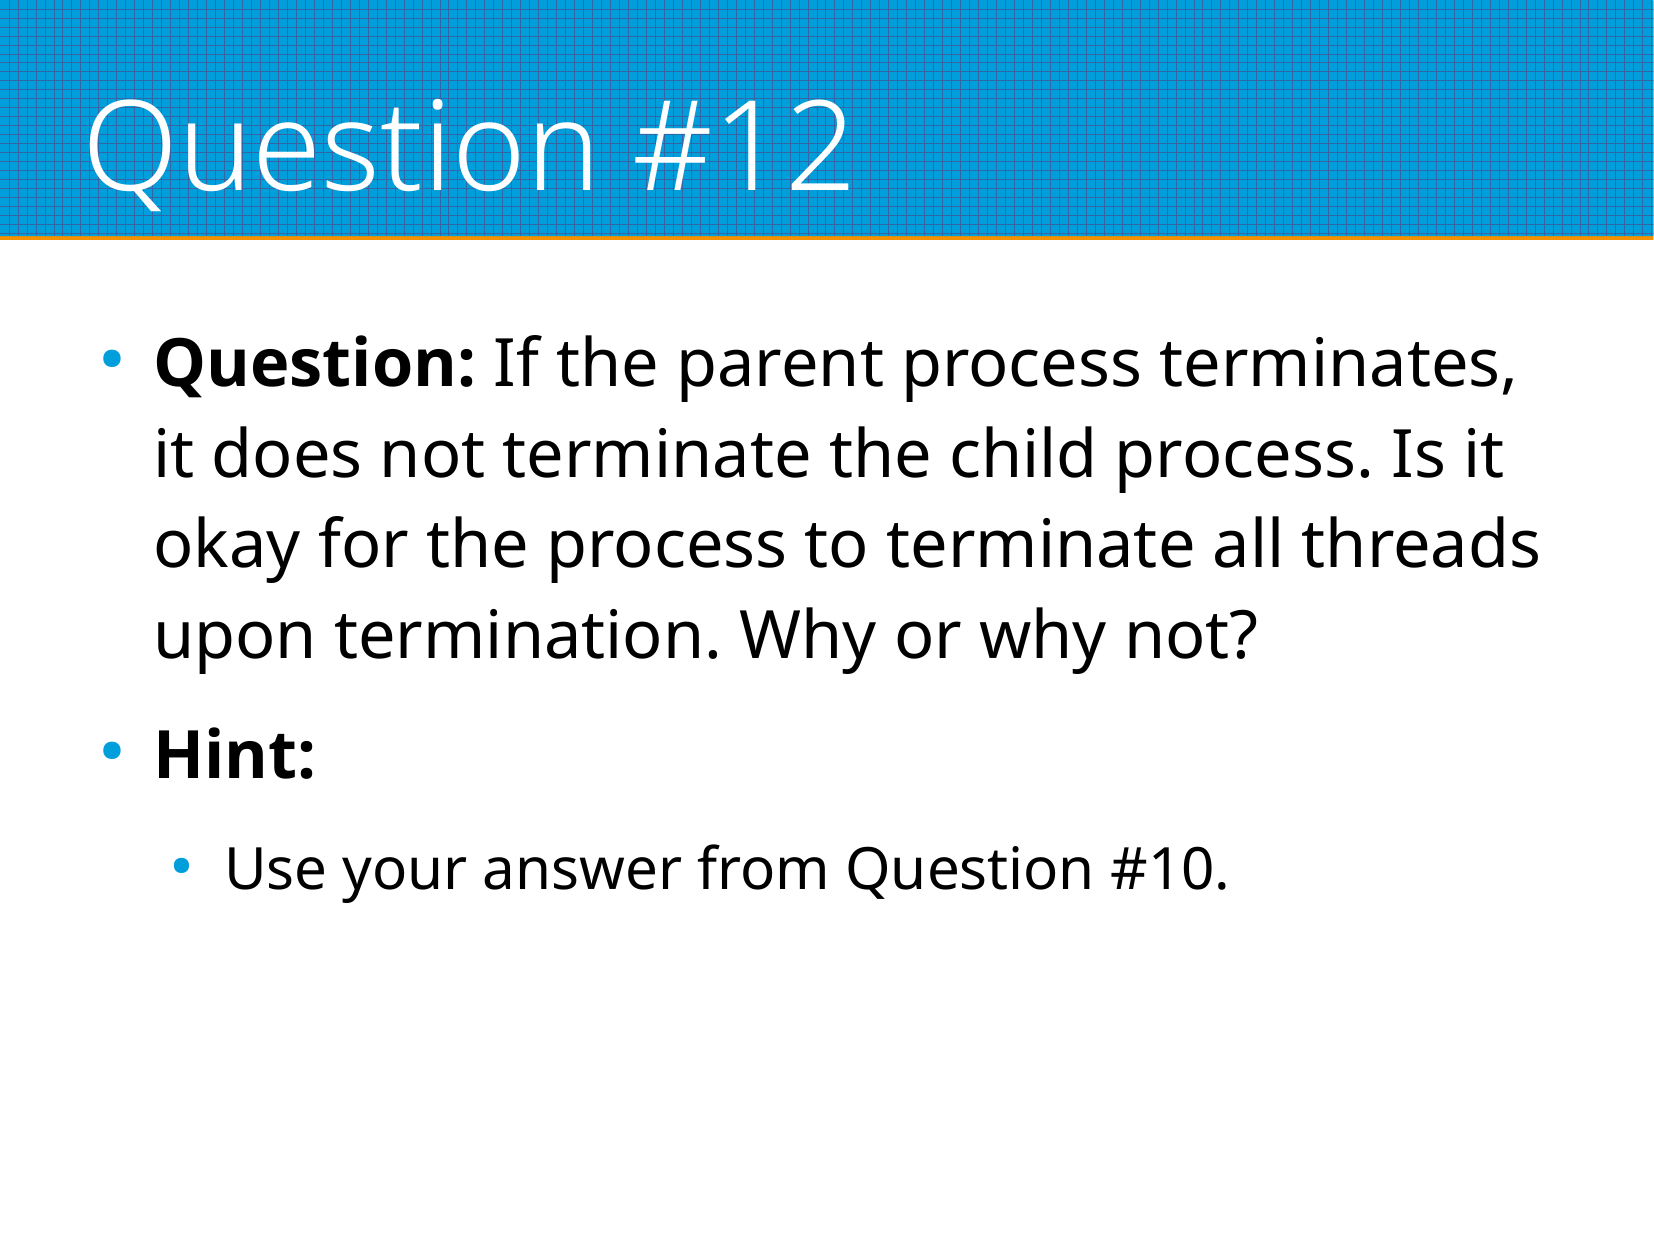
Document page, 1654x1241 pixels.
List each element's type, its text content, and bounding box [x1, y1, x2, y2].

title Question #12 [82, 19, 1571, 227]
list Question: If the parent process terminates, it does not terminate the child process. Is it okay for the process to terminate all threads upon termination. Why or why not? Hint: Use your answer from Question #10. [82, 314, 1563, 1063]
